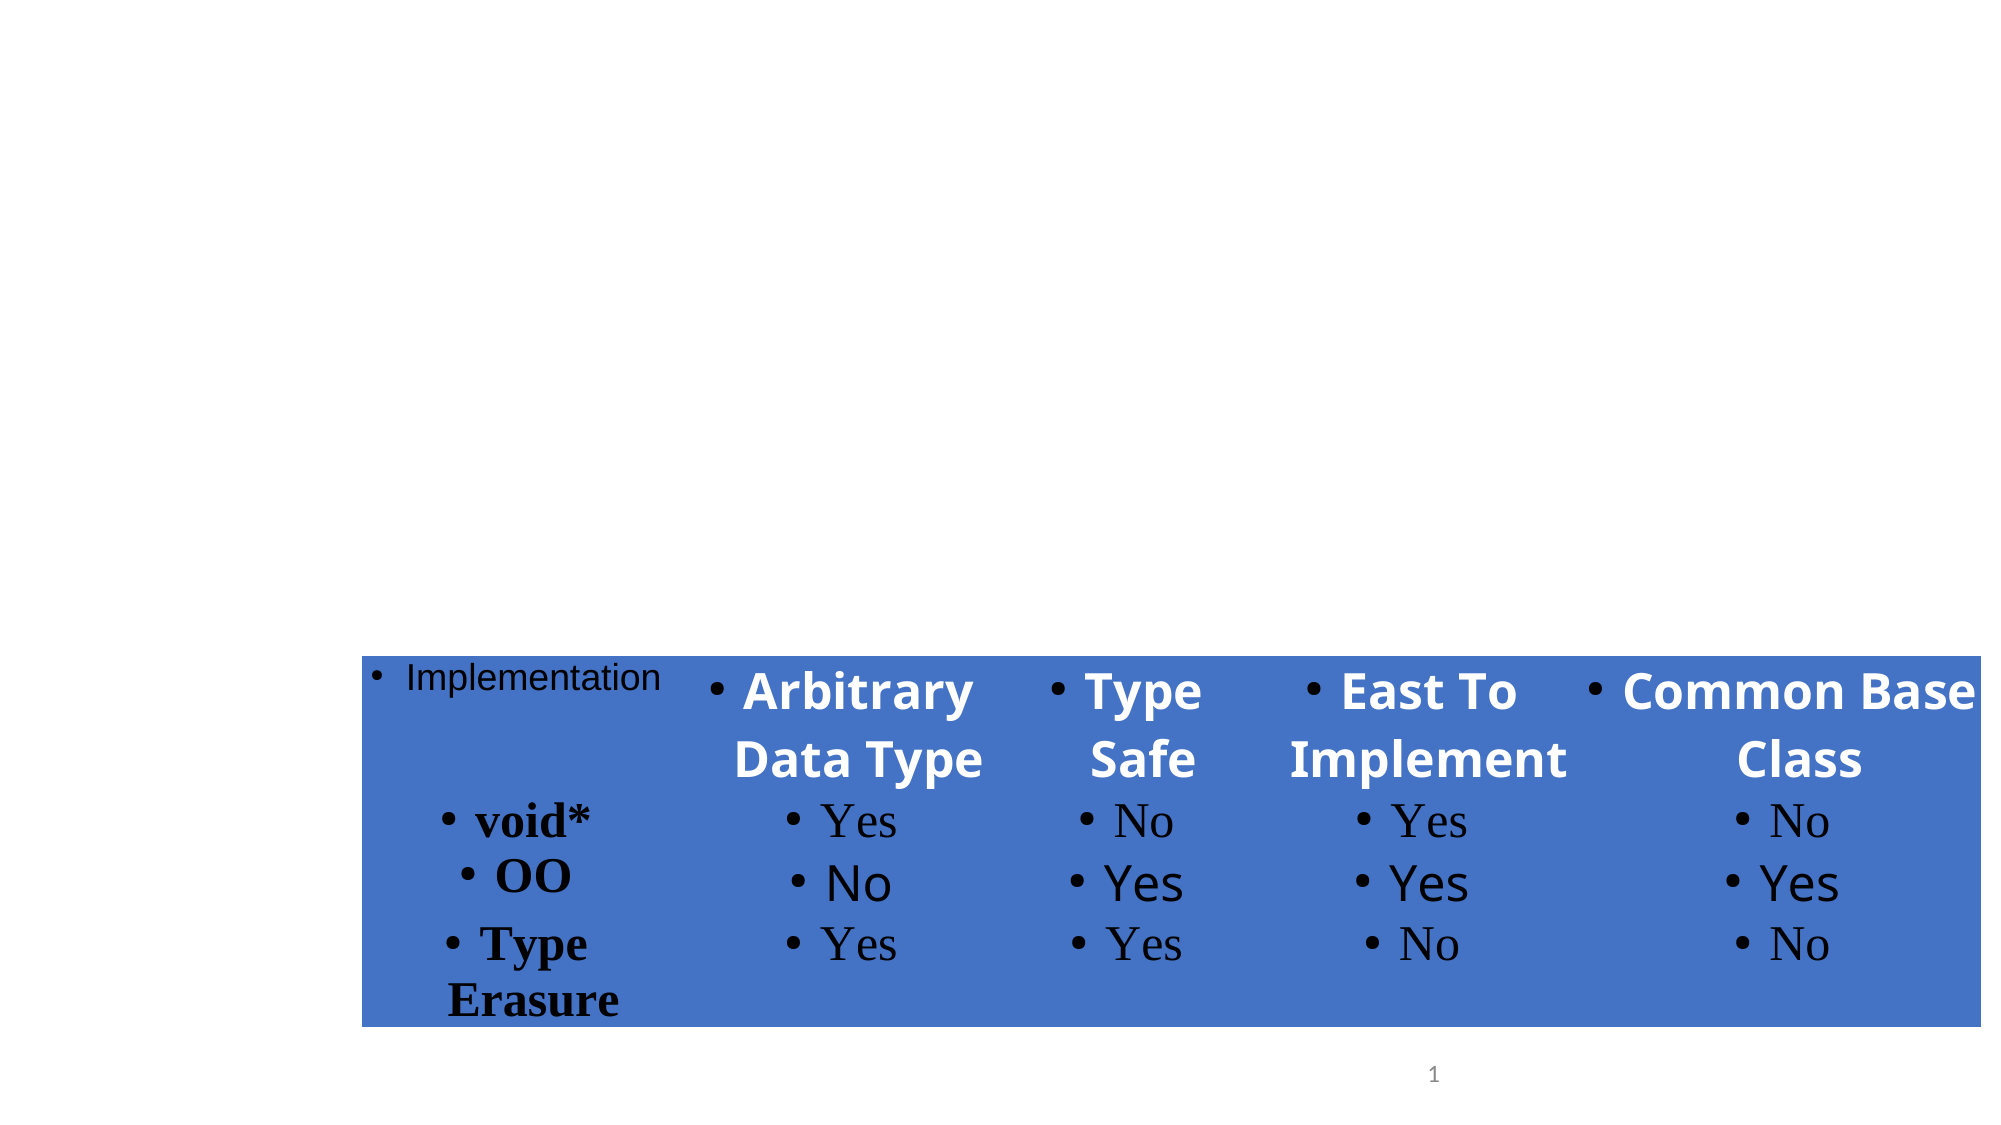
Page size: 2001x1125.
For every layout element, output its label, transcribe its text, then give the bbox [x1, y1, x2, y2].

text_box [1412, 1042, 1863, 1103]
table_cell Yes [1240, 793, 1583, 848]
table_header Implementation [362, 656, 670, 793]
table_cell No [1240, 916, 1583, 1027]
table_cell void* [362, 793, 670, 848]
table_cell No [1583, 916, 1981, 1027]
table_cell No [1013, 793, 1240, 848]
table_cell Yes [670, 793, 1013, 848]
table_cell Yes [1013, 848, 1240, 916]
table_cell No [670, 848, 1013, 916]
table_cell Yes [1583, 848, 1981, 916]
table_header East To Implement [1240, 656, 1583, 793]
table_header Type Safe [1013, 656, 1240, 793]
table_cell Yes [1240, 848, 1583, 916]
table_cell No [1583, 793, 1981, 848]
table_cell Yes [1013, 916, 1240, 1027]
table_cell Type Erasure [362, 916, 670, 1027]
table_header Common Base Class [1583, 656, 1981, 793]
table_cell OO [362, 848, 670, 916]
table_header Arbitrary Data Type [670, 656, 1013, 793]
table_cell Yes [670, 916, 1013, 1027]
